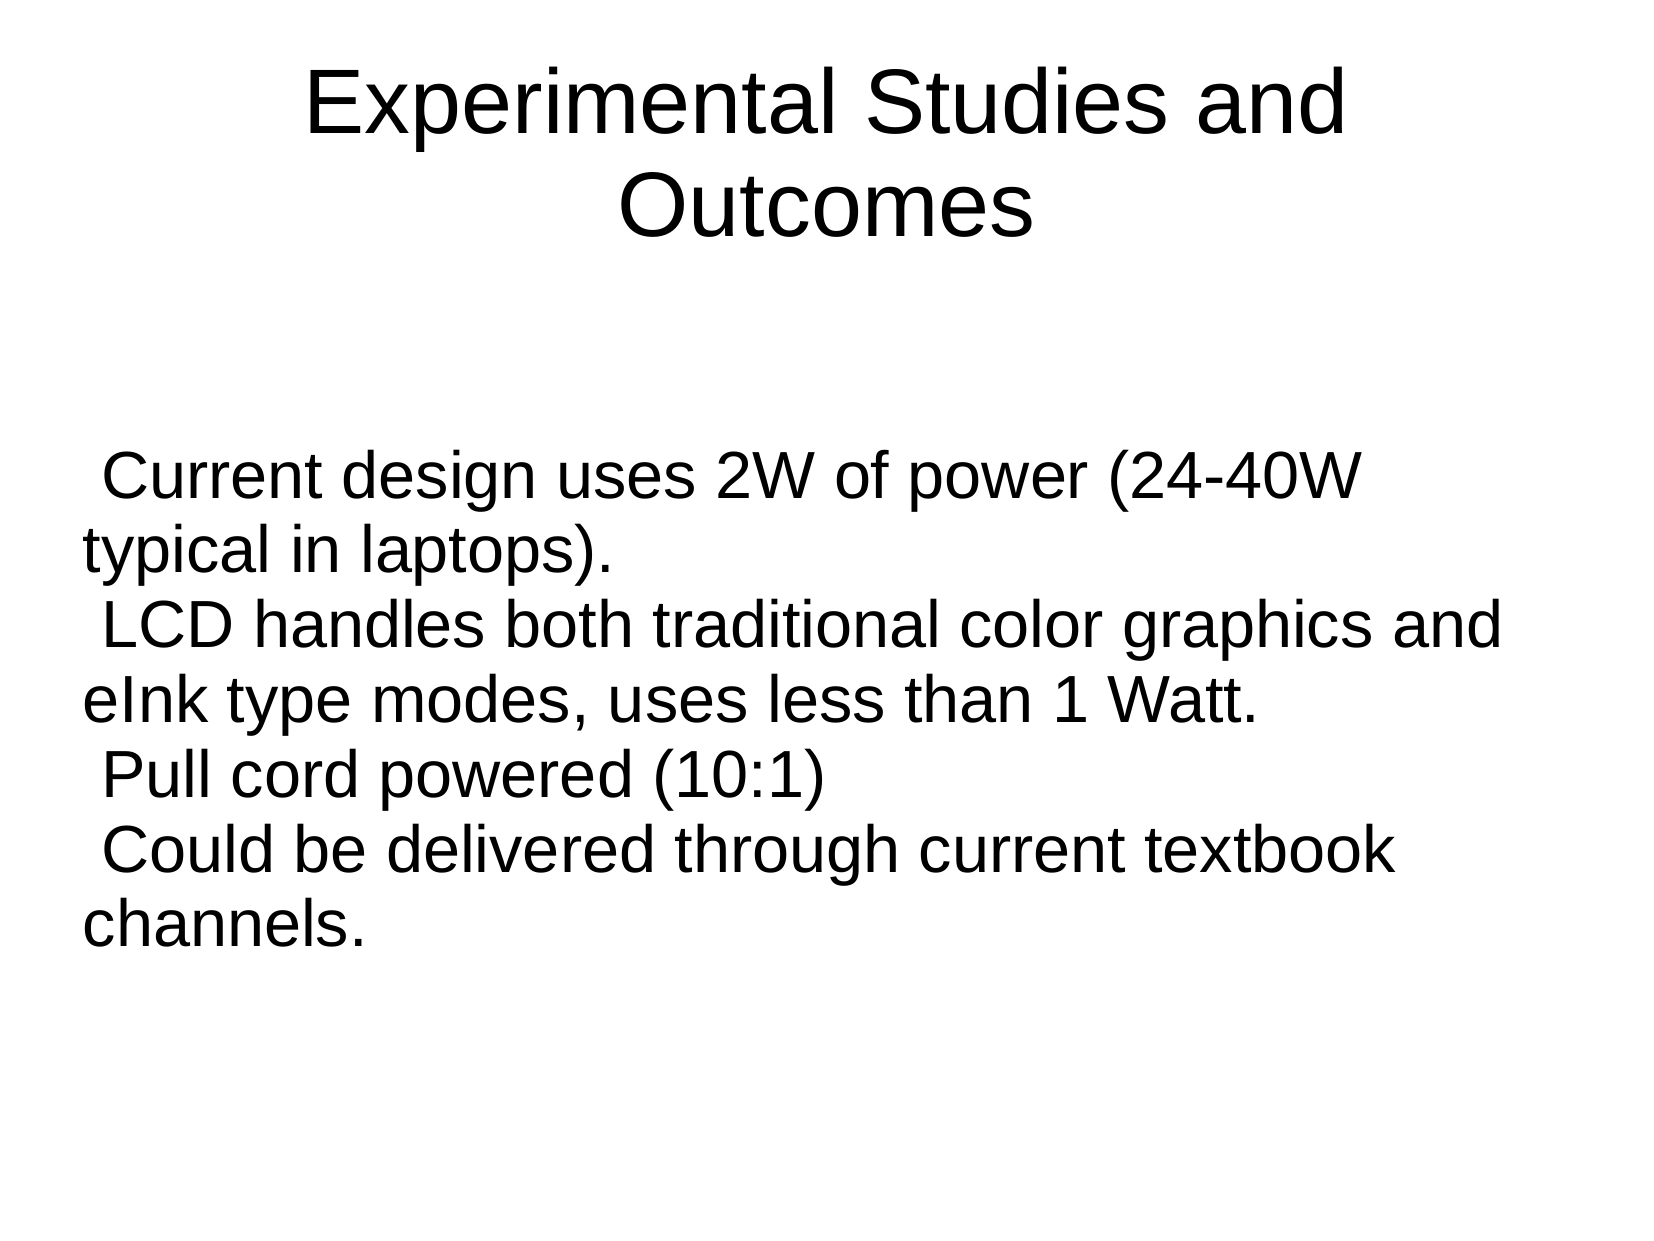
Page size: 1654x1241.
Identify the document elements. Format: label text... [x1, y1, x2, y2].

title Experimental Studies and Outcomes [82, 50, 1571, 256]
subtitle Current design uses 2W of power (24-40W typical in laptops). LCD handles both traditional color graphics and eInk type modes, uses less than 1 Watt. Pull cord powered (10:1) Could be delivered through current textbook channels. [82, 297, 1571, 1102]
